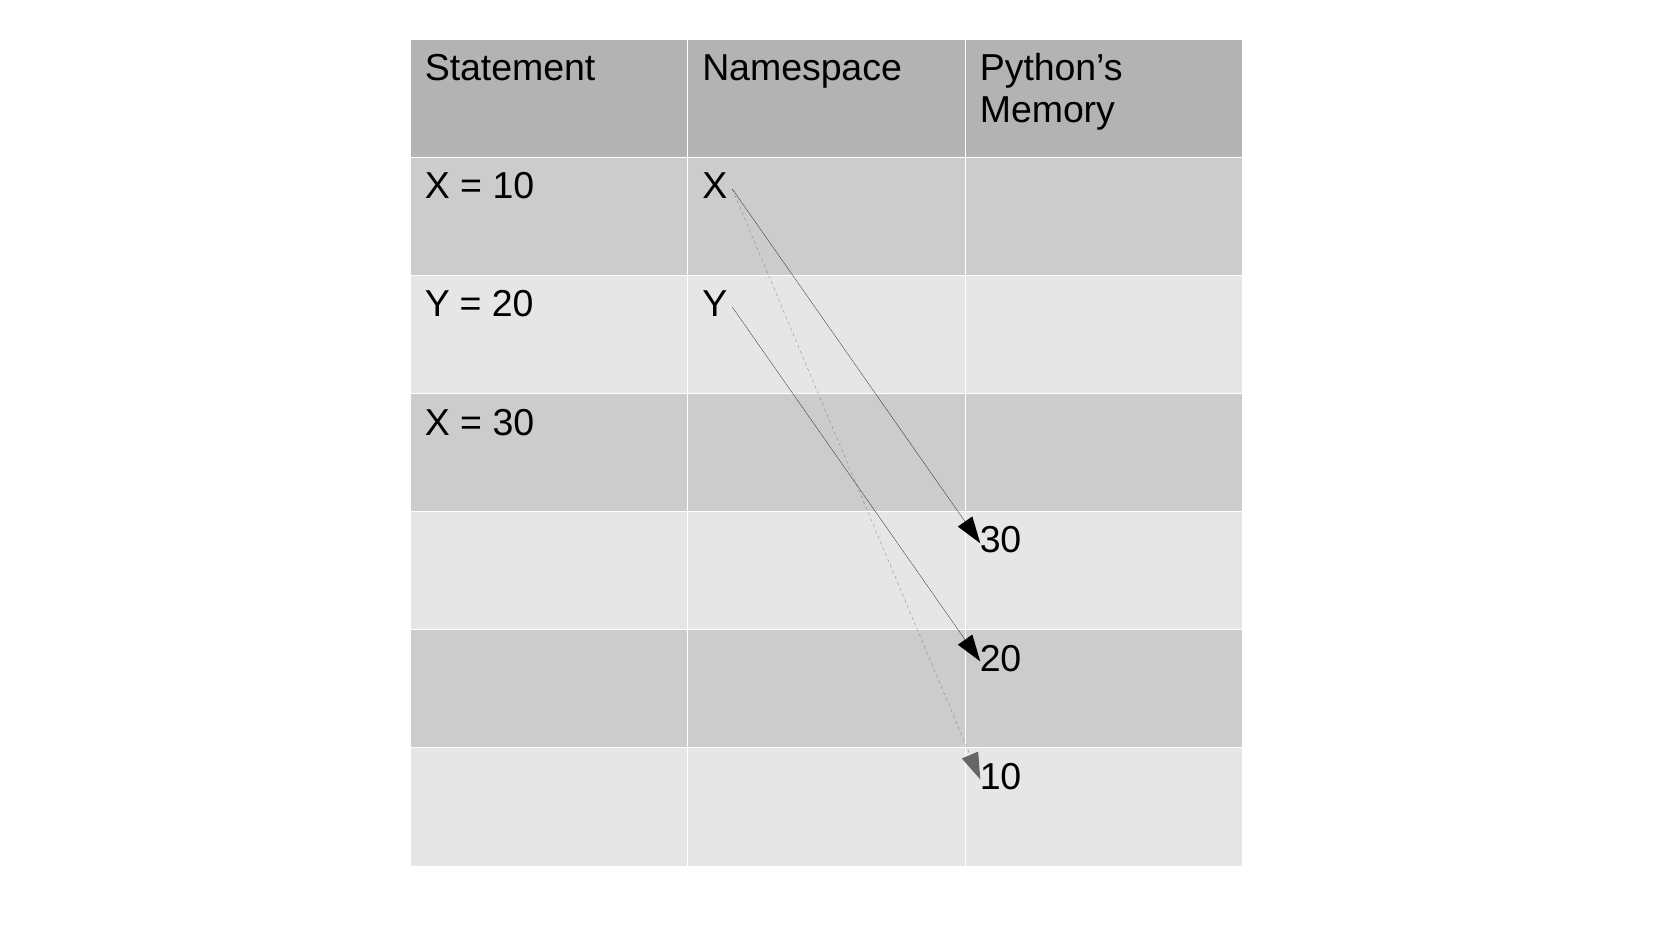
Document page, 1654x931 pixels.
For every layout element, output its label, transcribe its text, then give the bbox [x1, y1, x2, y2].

table_cell [877, 394, 965, 511]
table_cell 10 [966, 748, 1242, 866]
table_header Namespace [688, 40, 965, 157]
table_cell [877, 512, 965, 629]
table_cell X [688, 158, 965, 275]
table_header Statement [411, 40, 687, 157]
table_cell [411, 748, 687, 866]
table_cell X = 10 [411, 158, 687, 275]
table_cell Y [688, 276, 874, 393]
table_cell [688, 394, 874, 511]
table_cell Y = 20 [411, 276, 687, 393]
table_cell [411, 630, 687, 747]
table_header Python’s Memory [966, 40, 1242, 157]
table_cell Y [795, 276, 965, 393]
table_cell [411, 512, 687, 629]
table_cell [794, 394, 956, 511]
table_cell [966, 158, 1242, 275]
table_cell [966, 276, 1242, 393]
table_cell 30 [966, 512, 1242, 629]
table_cell [688, 512, 956, 629]
table_cell [688, 630, 965, 747]
table_cell [688, 748, 965, 866]
table_cell X = 30 [411, 394, 687, 511]
table_cell [966, 394, 1242, 511]
table_cell 20 [966, 630, 1242, 747]
